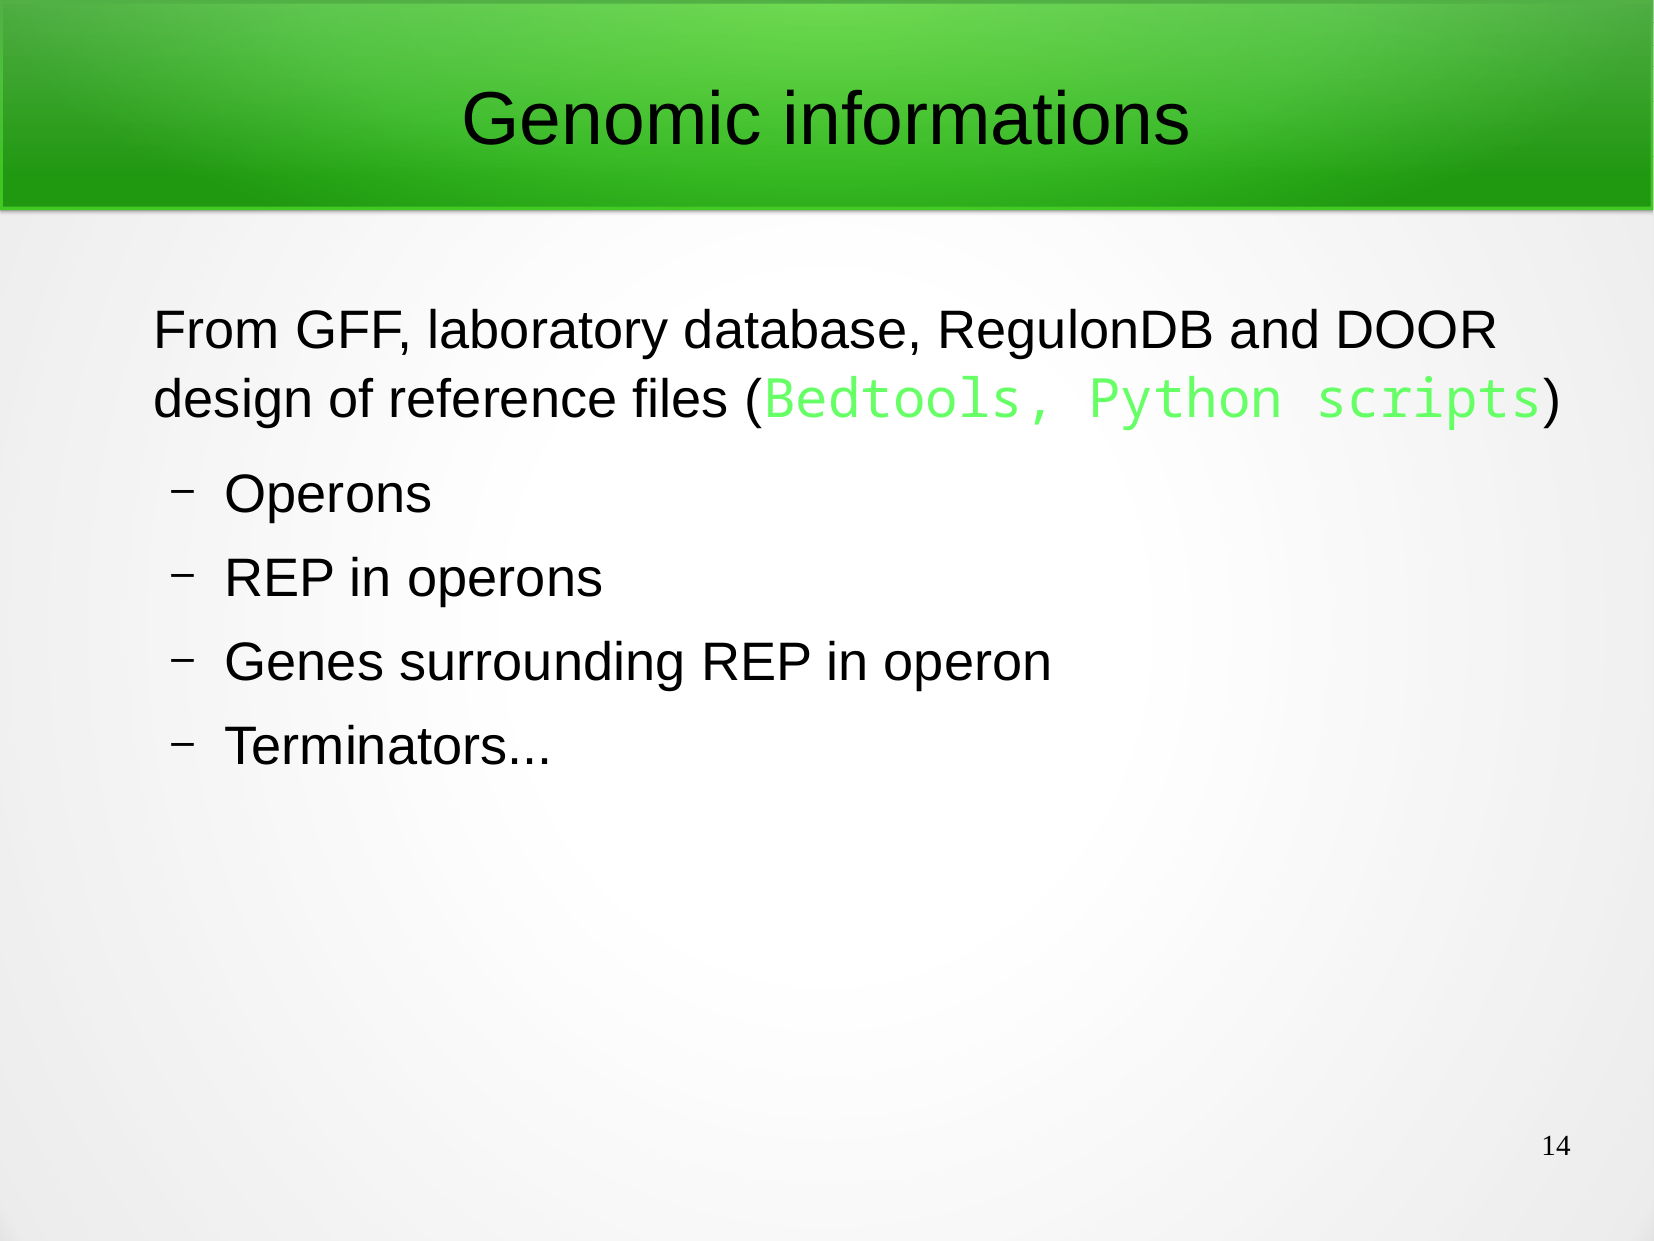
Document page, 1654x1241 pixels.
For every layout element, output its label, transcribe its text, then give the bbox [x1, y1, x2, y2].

list From GFF, laboratory database, RegulonDB and DOOR design of reference files (Bedtools, Python scripts) Operons REP in operons Genes surrounding REP in operon Terminators... [82, 299, 1571, 1186]
title Genomic informations [82, 47, 1571, 189]
